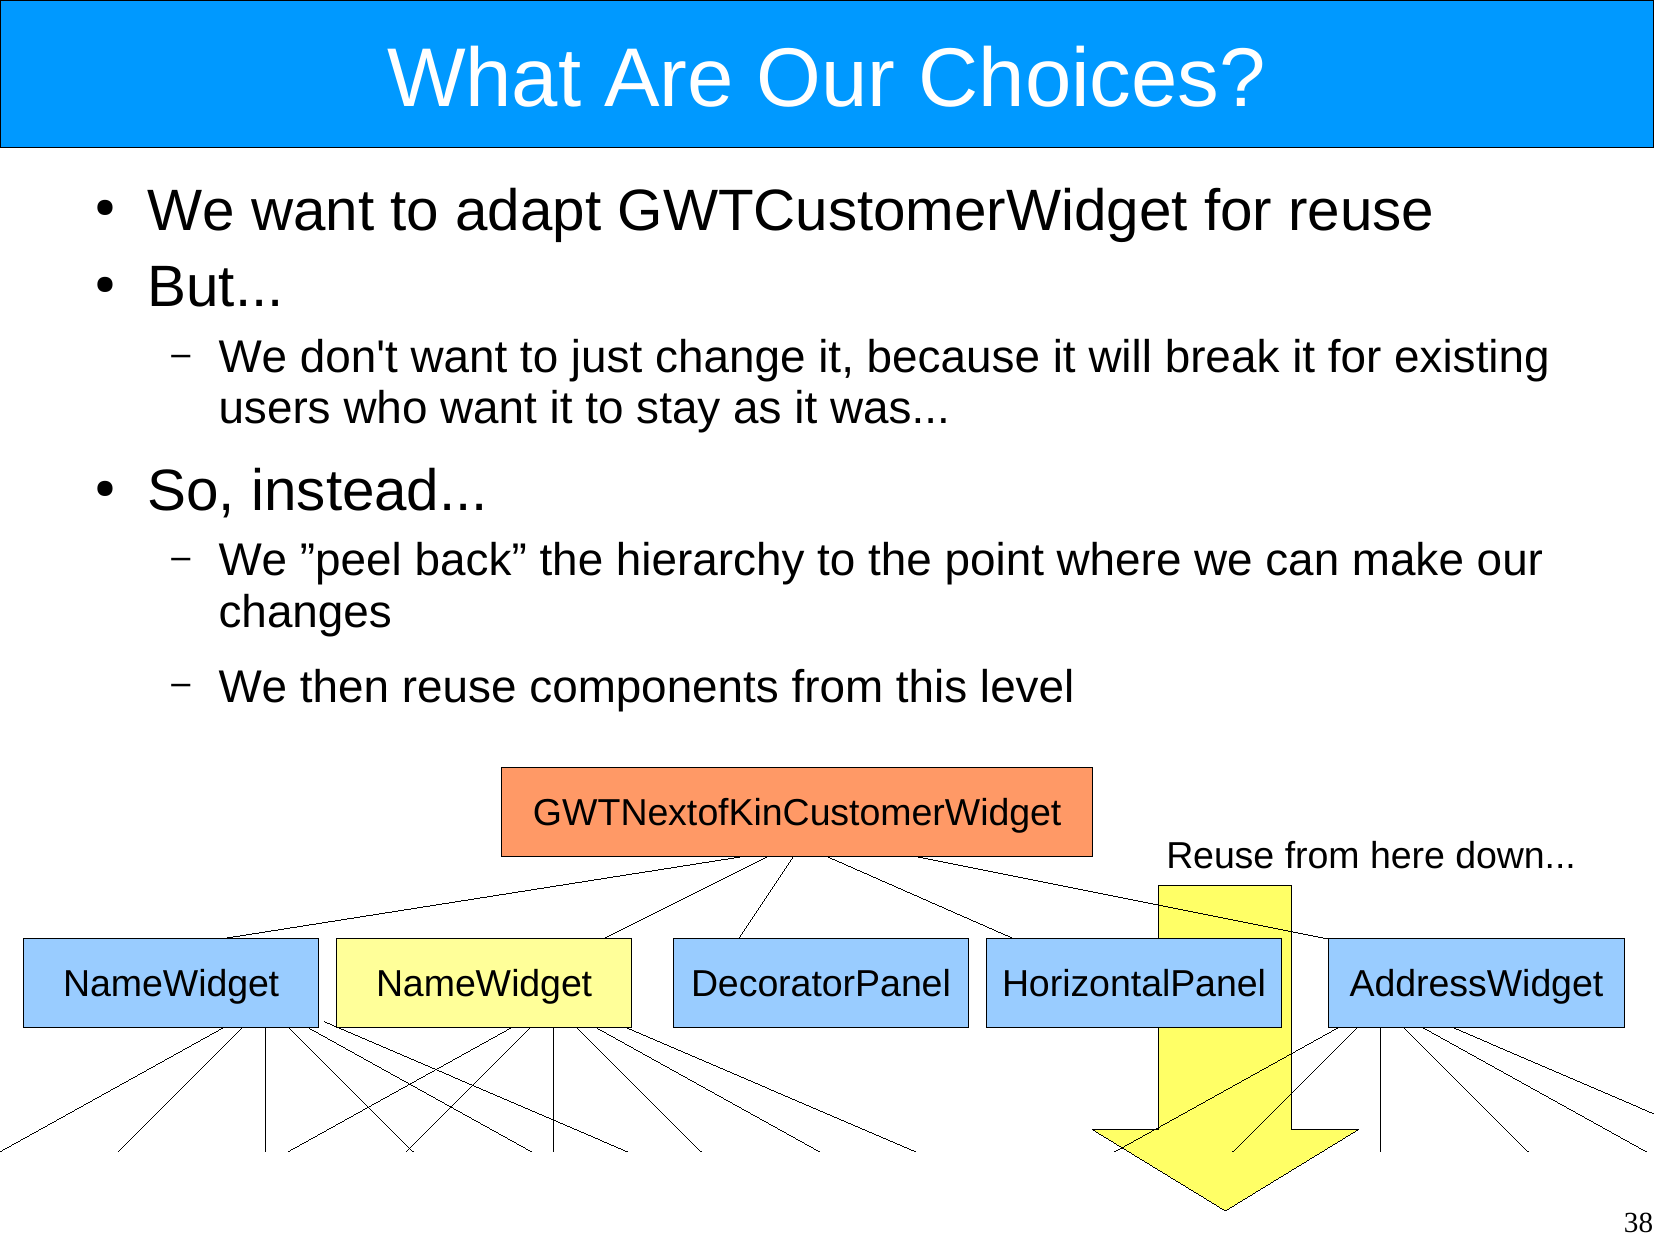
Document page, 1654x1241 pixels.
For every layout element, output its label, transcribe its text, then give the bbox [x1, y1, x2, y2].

text_box NameWidget [336, 938, 632, 1028]
text_box NameWidget [23, 938, 319, 1028]
title What Are Our Choices? [82, 13, 1571, 142]
text_box HorizontalPanel [986, 938, 1282, 1028]
list We want to adapt GWTCustomerWidget for reuse But... We don't want to just change it, because it will break it for existing users who want it to stay as it was... So, instead... We ”peel back” the hierarchy to the point where we can make our changes We then reuse components from this level [76, 177, 1565, 1211]
text_box GWTNextofKinCustomerWidget [501, 767, 1093, 857]
text_box Reuse from here down... [1151, 826, 1592, 884]
text_box AddressWidget [1328, 938, 1625, 1028]
text_box DecoratorPanel [673, 938, 969, 1028]
